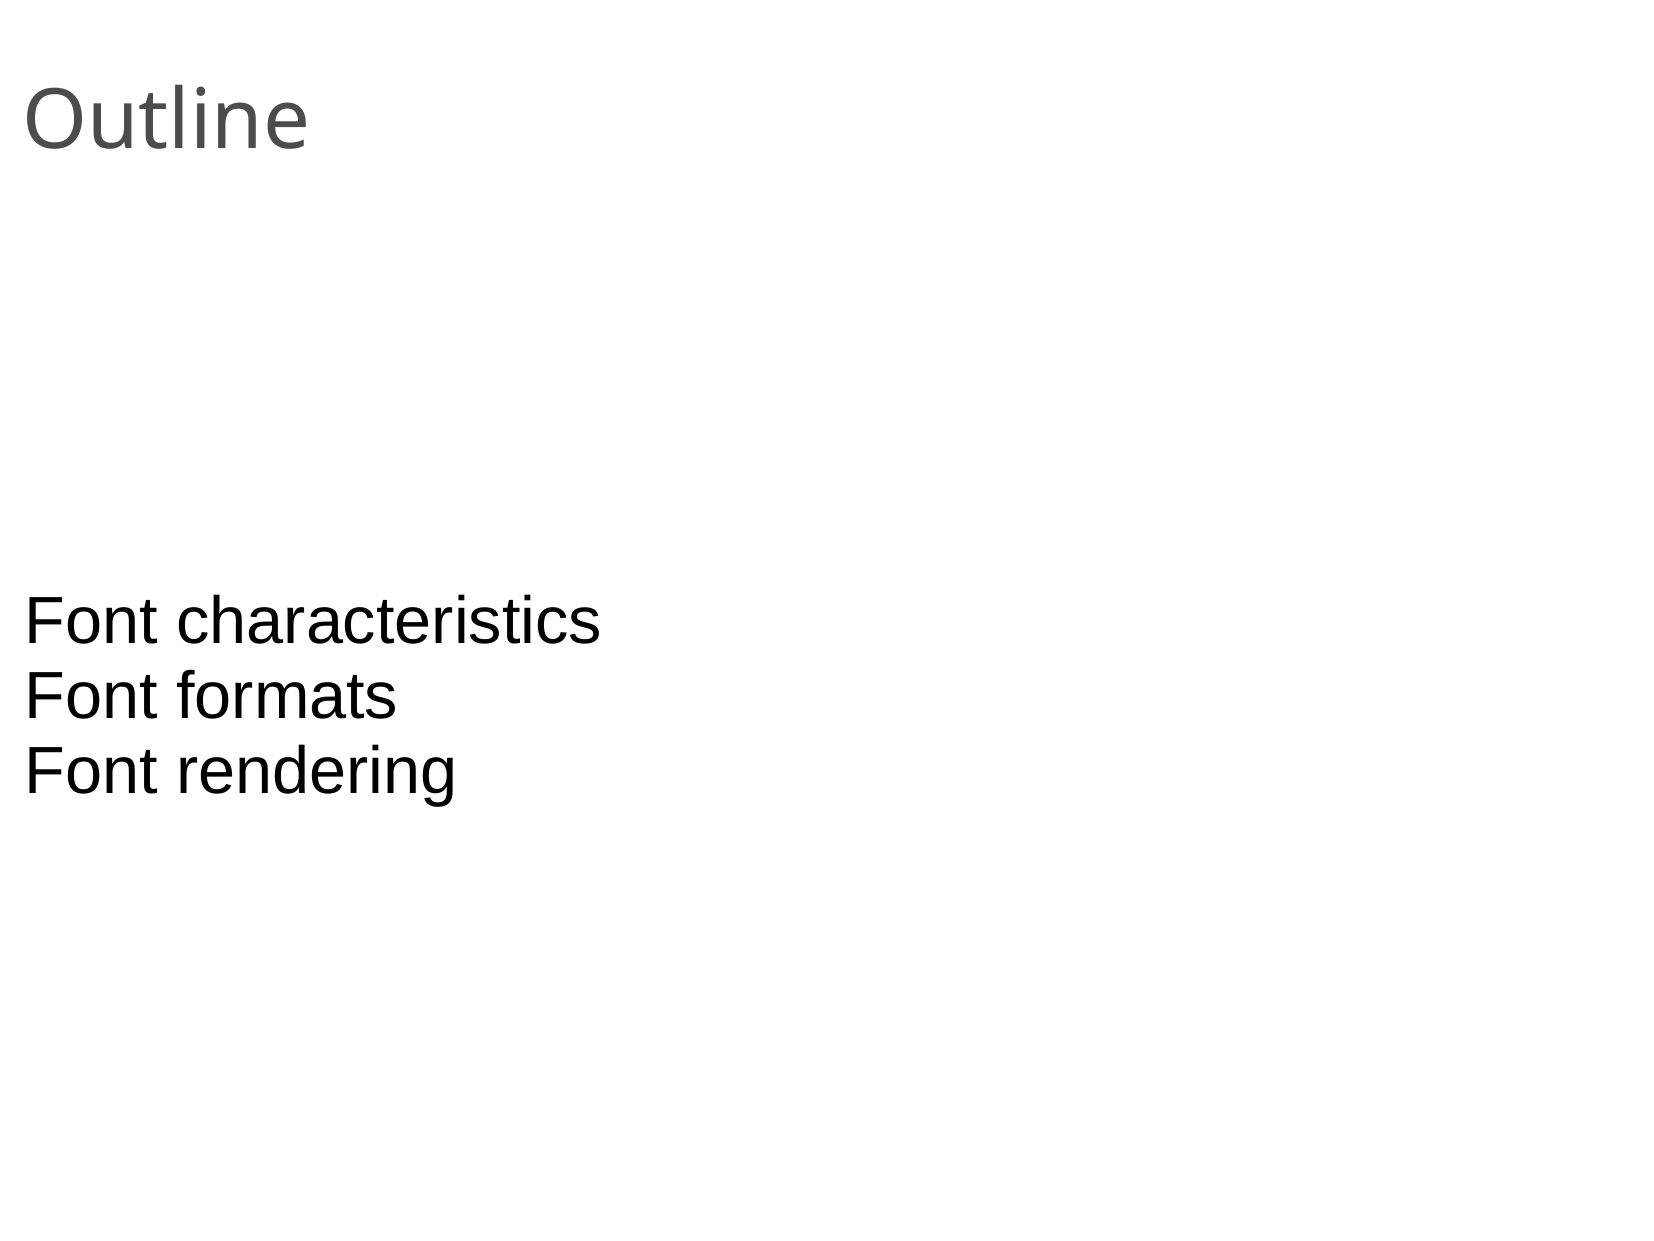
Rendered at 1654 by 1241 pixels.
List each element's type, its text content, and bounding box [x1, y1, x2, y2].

subtitle Font characteristics Font formats Font rendering [25, 226, 1654, 1166]
title Outline [22, 19, 1654, 213]
